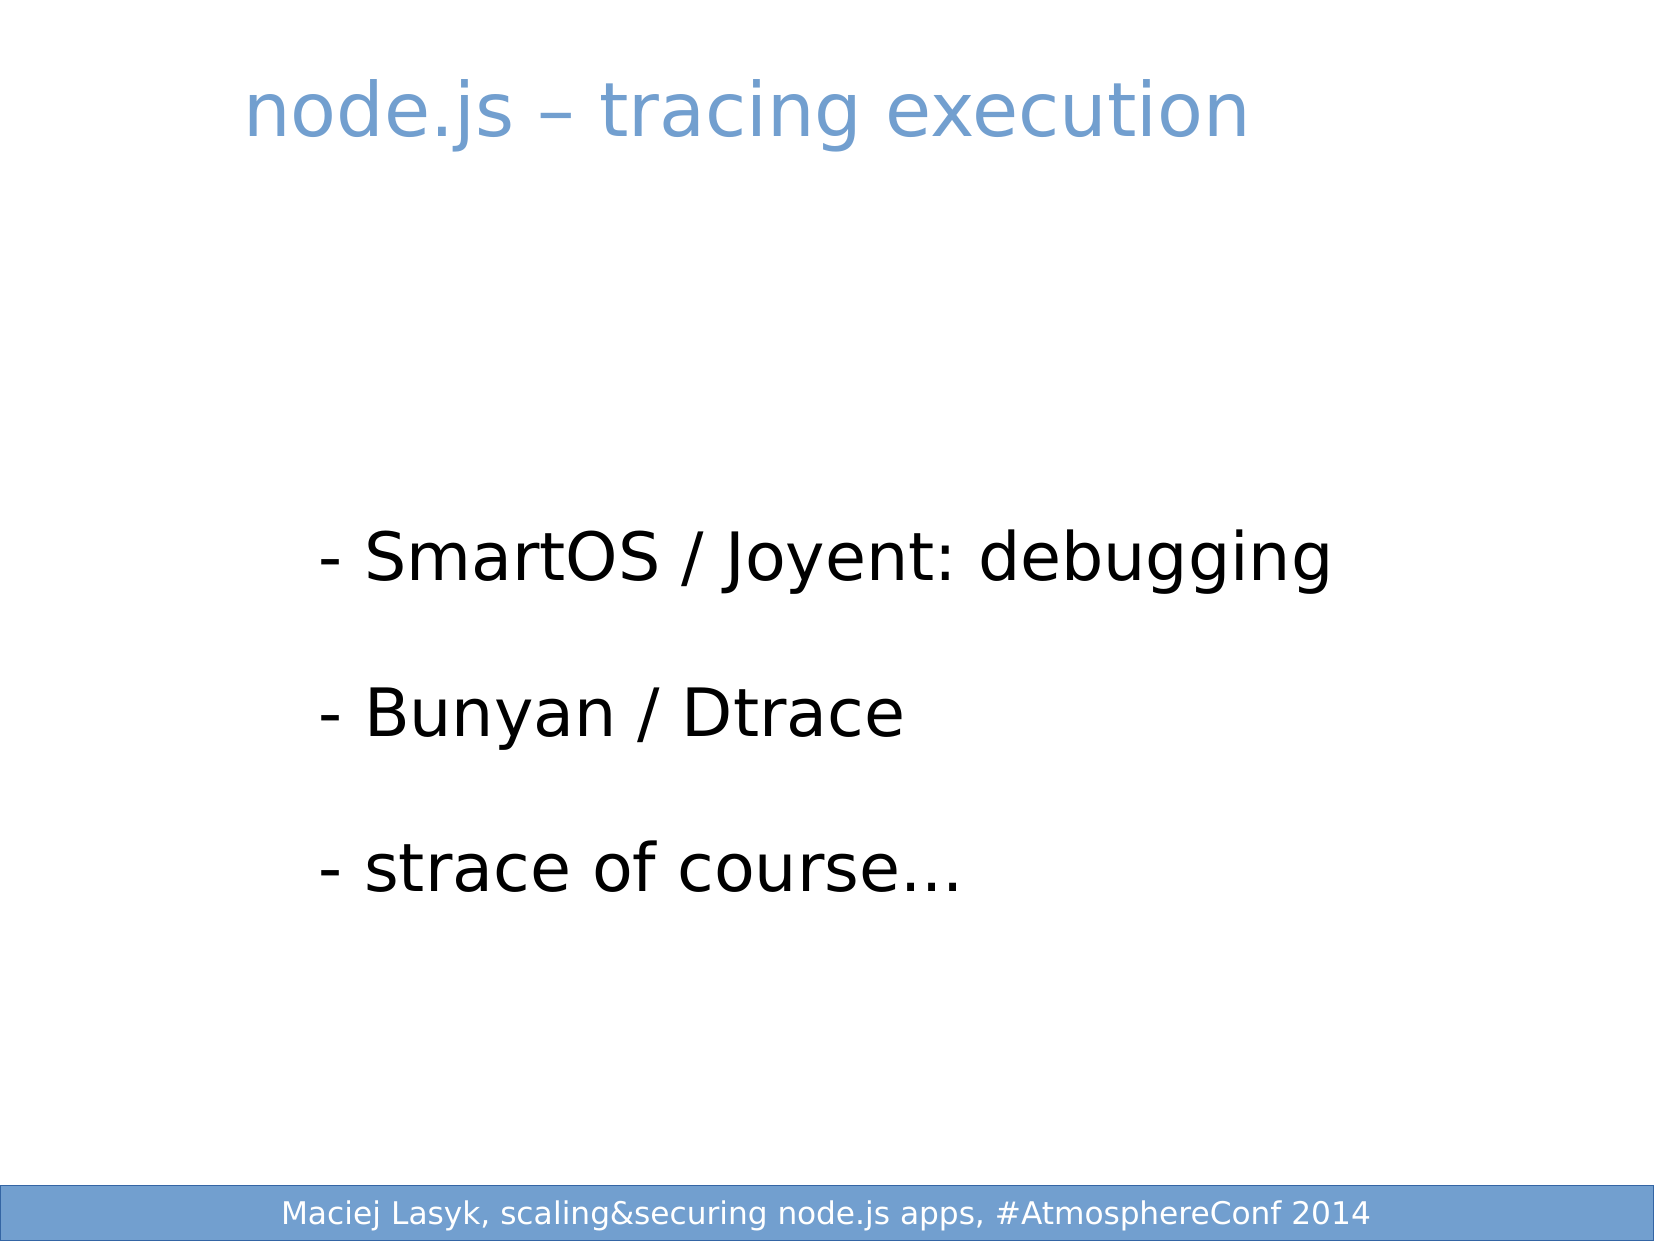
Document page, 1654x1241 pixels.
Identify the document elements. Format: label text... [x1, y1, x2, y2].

text_box Maciej Lasyk, scaling&securing node.js apps, #AtmosphereConf 2014 [266, 1188, 1388, 1240]
text_box node.js – tracing execution [228, 60, 1267, 163]
text_box - SmartOS / Joyent: debugging - Bunyan / Dtrace - strace of course... [304, 433, 1350, 837]
text_box [0, 1185, 1654, 1241]
